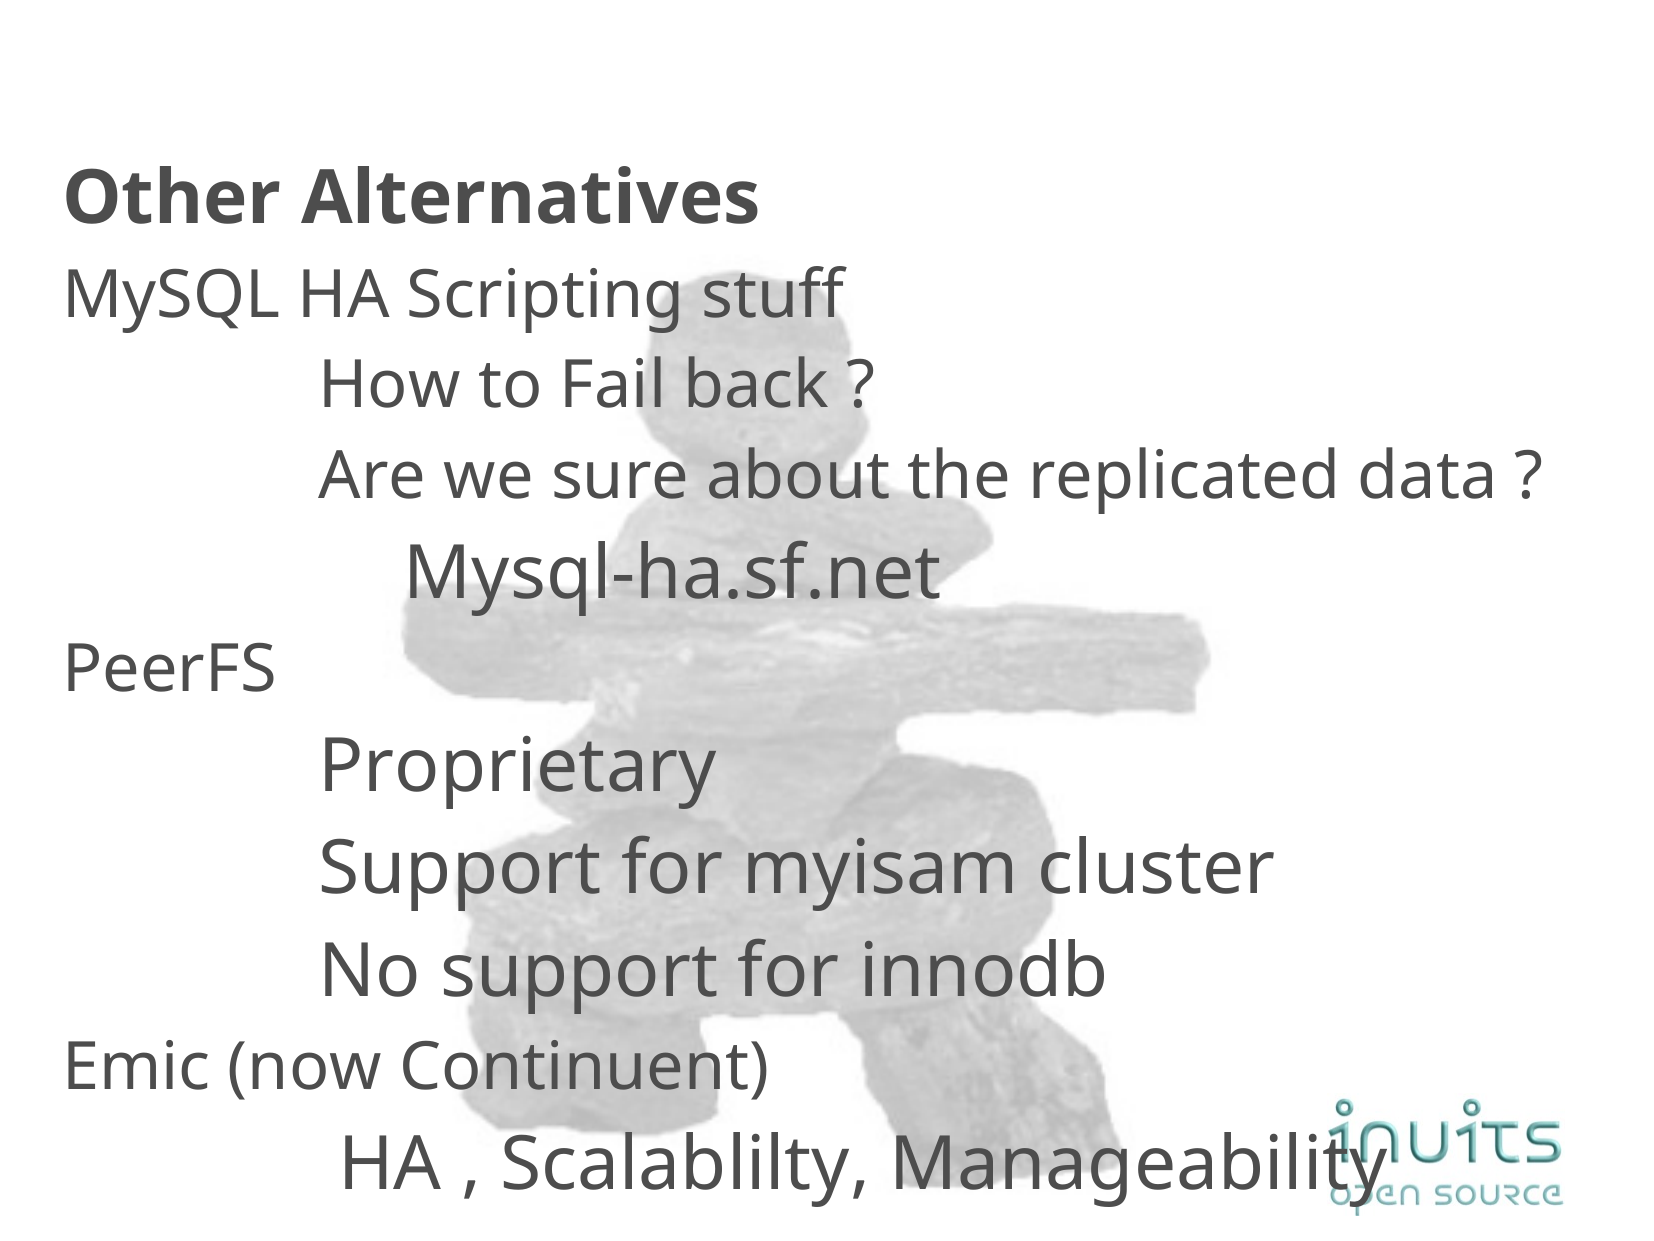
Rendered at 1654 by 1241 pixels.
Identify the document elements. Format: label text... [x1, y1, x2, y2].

text_box Other Alternatives MySQL HA Scripting stuff How to Fail back ? Are we sure about the replicated data ? Mysql-ha.sf.net PeerFS Proprietary Support for myisam cluster No support for innodb Emic (now Continuent) HA , Scalablilty, Manageability [47, 135, 1646, 1241]
